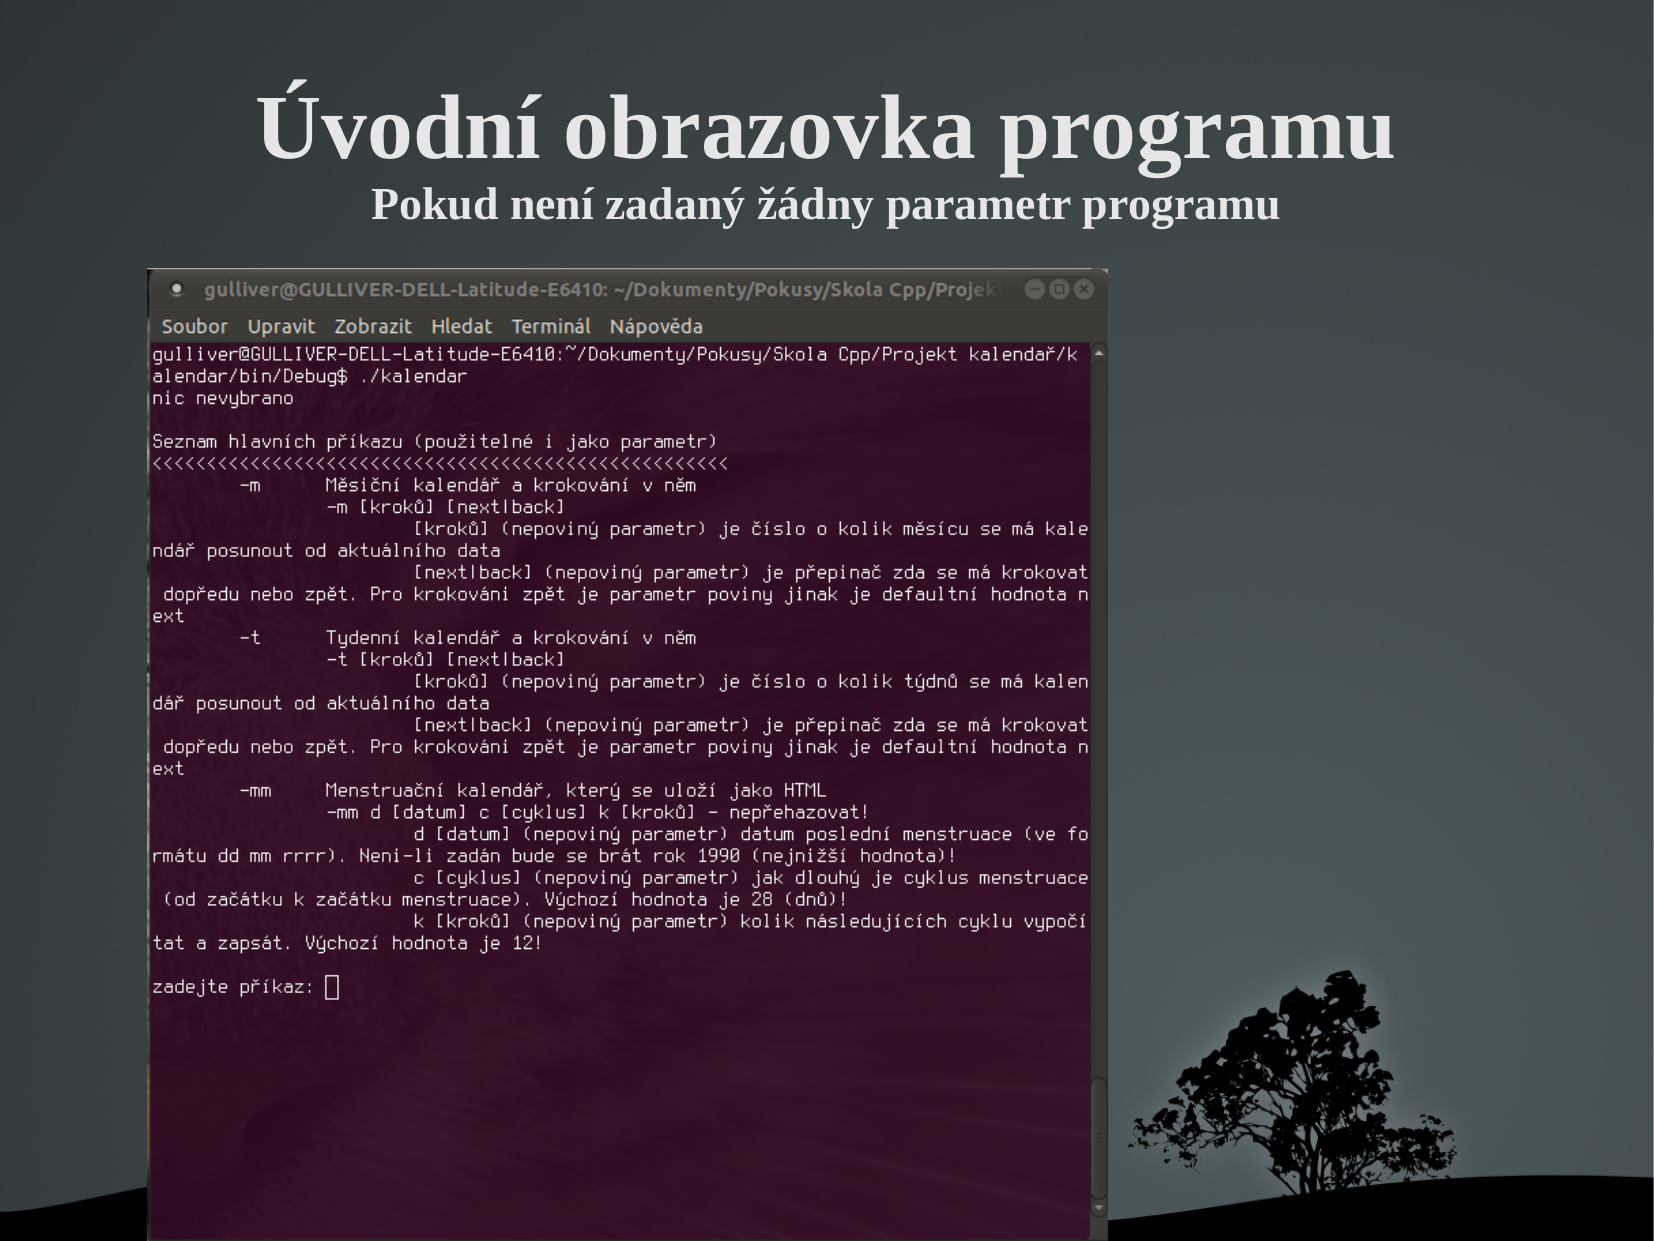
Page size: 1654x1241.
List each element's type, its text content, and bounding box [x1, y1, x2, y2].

picture [0, 0, 1654, 1241]
title Úvodní obrazovka programu Pokud není zadaný žádny parametr programu [82, 49, 1571, 257]
